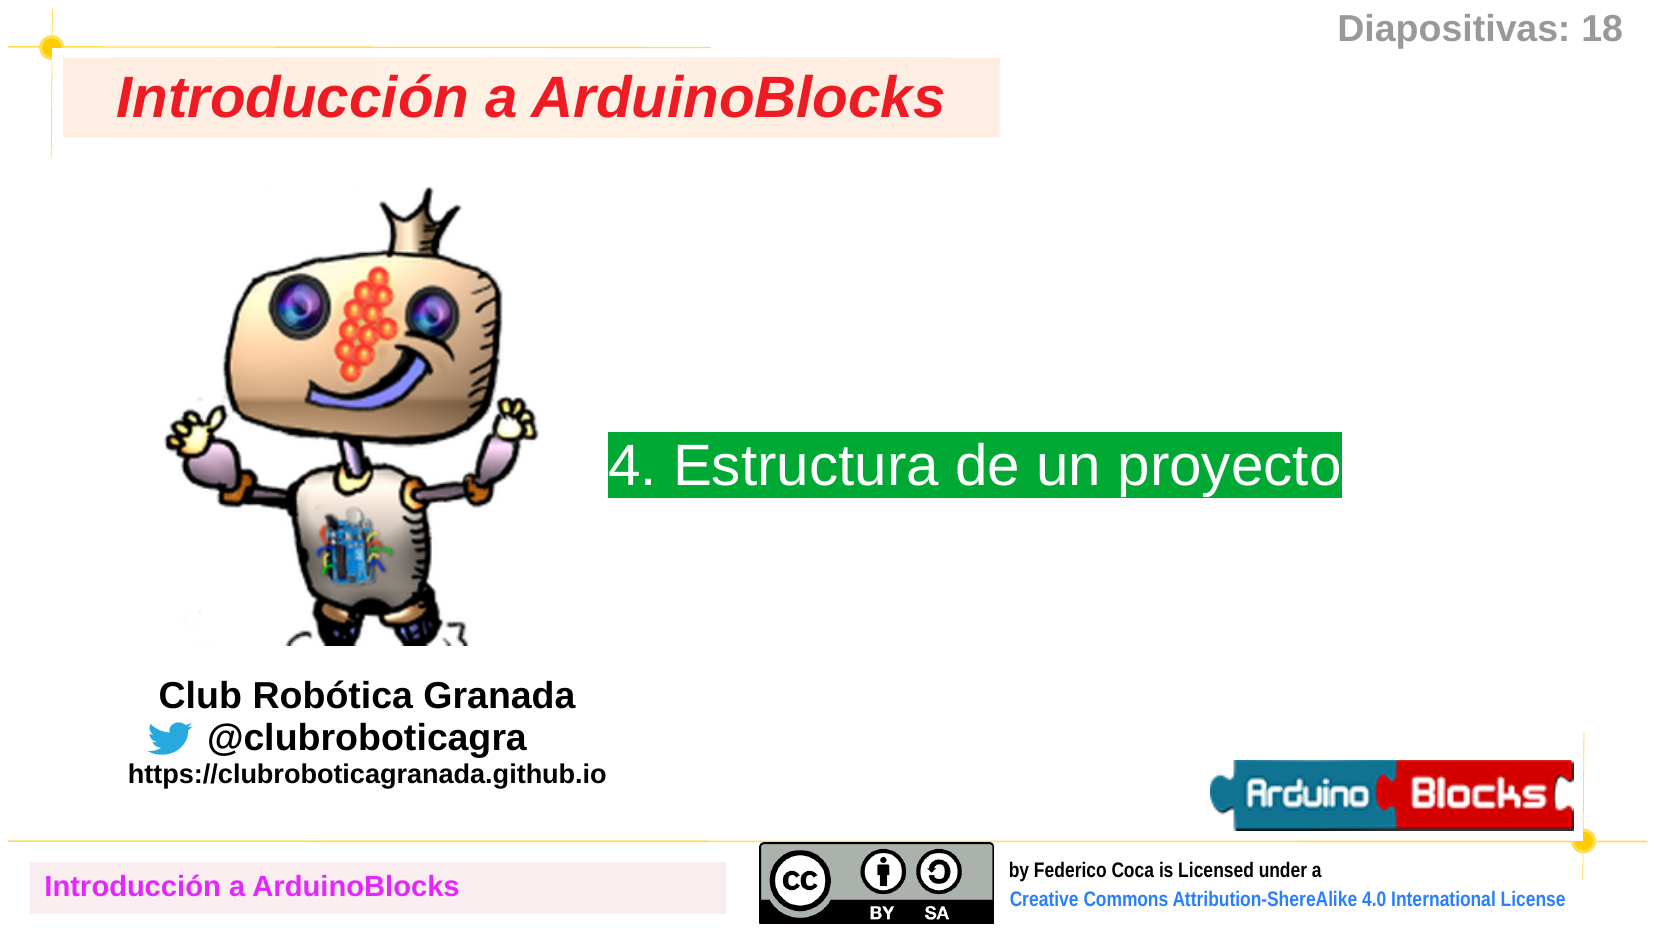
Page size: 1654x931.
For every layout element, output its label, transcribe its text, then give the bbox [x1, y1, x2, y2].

picture [1210, 760, 1574, 832]
text_box 4. Estructura de un proyecto [593, 425, 1591, 505]
picture [154, 184, 581, 646]
picture [142, 721, 198, 756]
text_box Club Robótica Granada @clubroboticagra https://clubroboticagranada.github.io [107, 667, 627, 797]
text_box Diapositivas: 18 [1322, 0, 1644, 57]
text_box Introducción a ArduinoBlocks [29, 862, 727, 915]
text_box Introducción a ArduinoBlocks [63, 57, 1000, 138]
